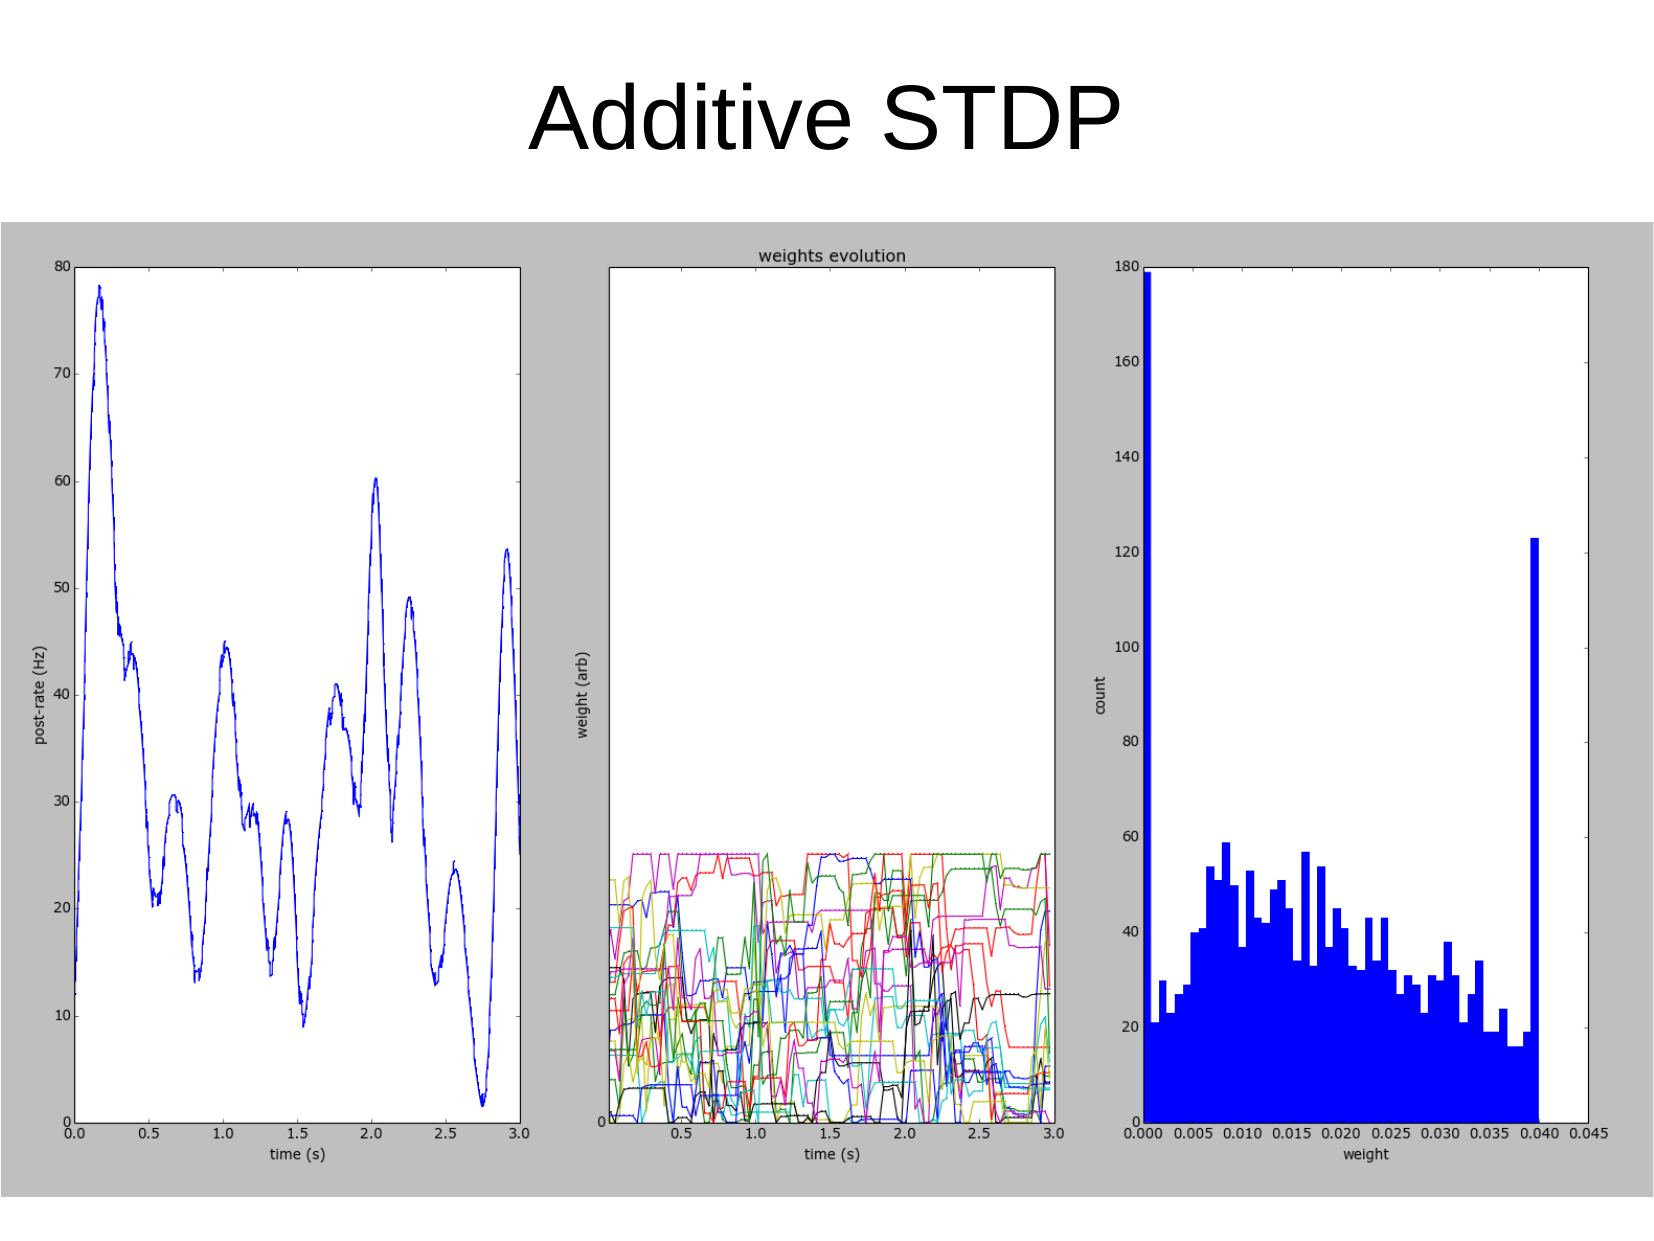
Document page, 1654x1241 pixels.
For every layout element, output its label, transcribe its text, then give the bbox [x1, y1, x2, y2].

title Additive STDP [82, 13, 1571, 222]
picture [1, 222, 1654, 1197]
